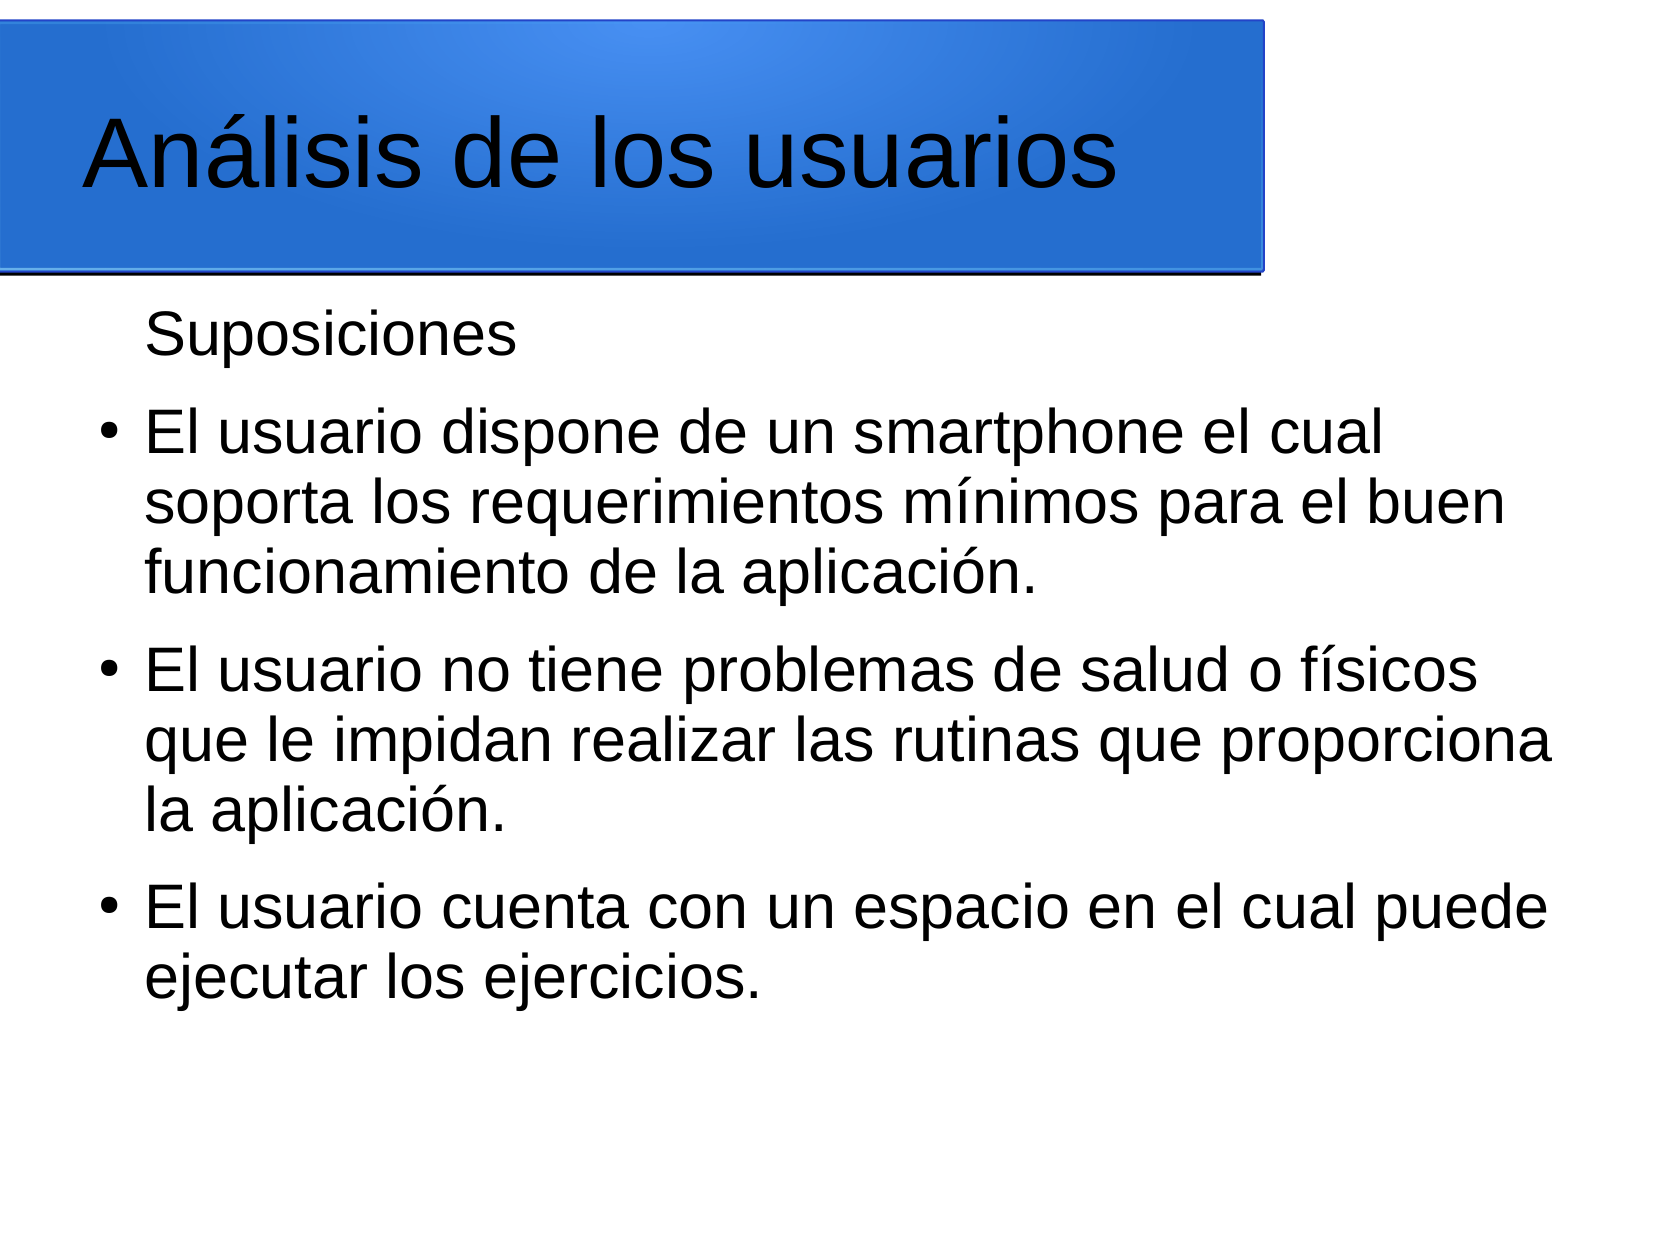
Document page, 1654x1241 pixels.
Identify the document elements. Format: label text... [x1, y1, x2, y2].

title Análisis de los usuarios [82, 49, 1571, 257]
list Suposiciones El usuario dispone de un smartphone el cual soporta los requerimientos mínimos para el buen funcionamiento de la aplicación. El usuario no tiene problemas de salud o físicos que le impidan realizar las rutinas que proporciona la aplicación. El usuario cuenta con un espacio en el cual puede ejecutar los ejercicios. [82, 299, 1571, 1019]
